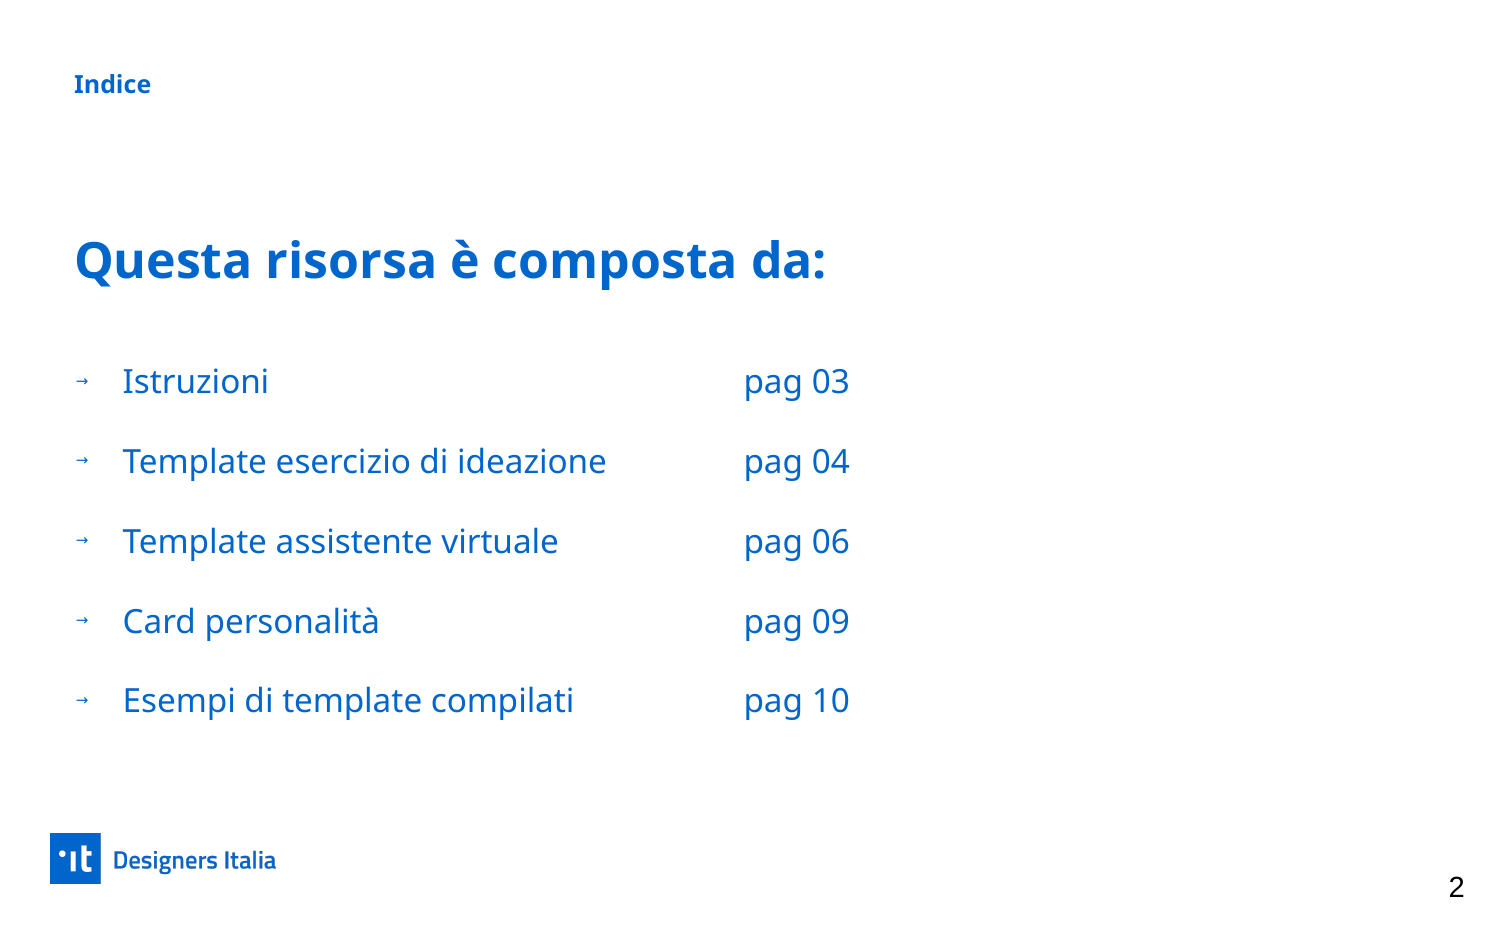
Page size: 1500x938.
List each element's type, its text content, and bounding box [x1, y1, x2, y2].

slide_number <numero> [1389, 849, 1480, 922]
text_box Istruzioni Template esercizio di ideazione Template assistente virtuale Card personalità Esempi di template compilati [60, 345, 696, 735]
text_box Questa risorsa è composta da: [59, 203, 864, 315]
picture [50, 833, 289, 884]
text_box Indice [59, 58, 696, 110]
text_box pag 03 pag 04 pag 06 pag 09 pag 10 [728, 345, 900, 735]
